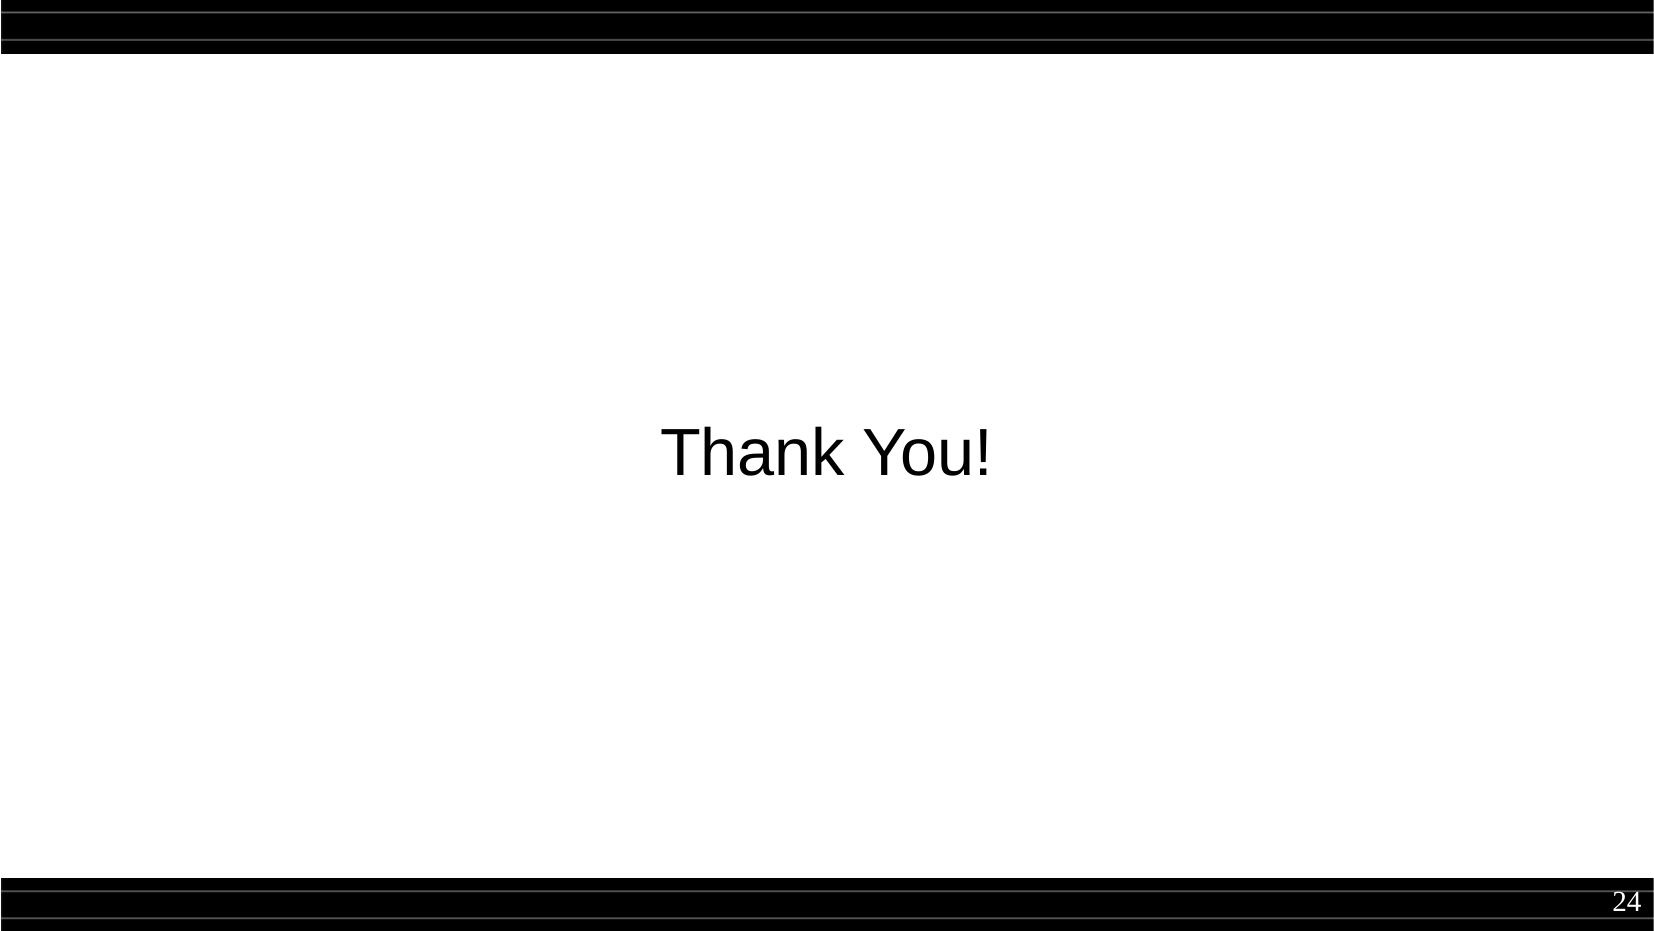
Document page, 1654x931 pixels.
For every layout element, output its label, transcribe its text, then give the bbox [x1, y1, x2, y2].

picture [1, 878, 1654, 931]
picture [1, 0, 1654, 54]
subtitle Thank You! [82, 92, 1571, 813]
